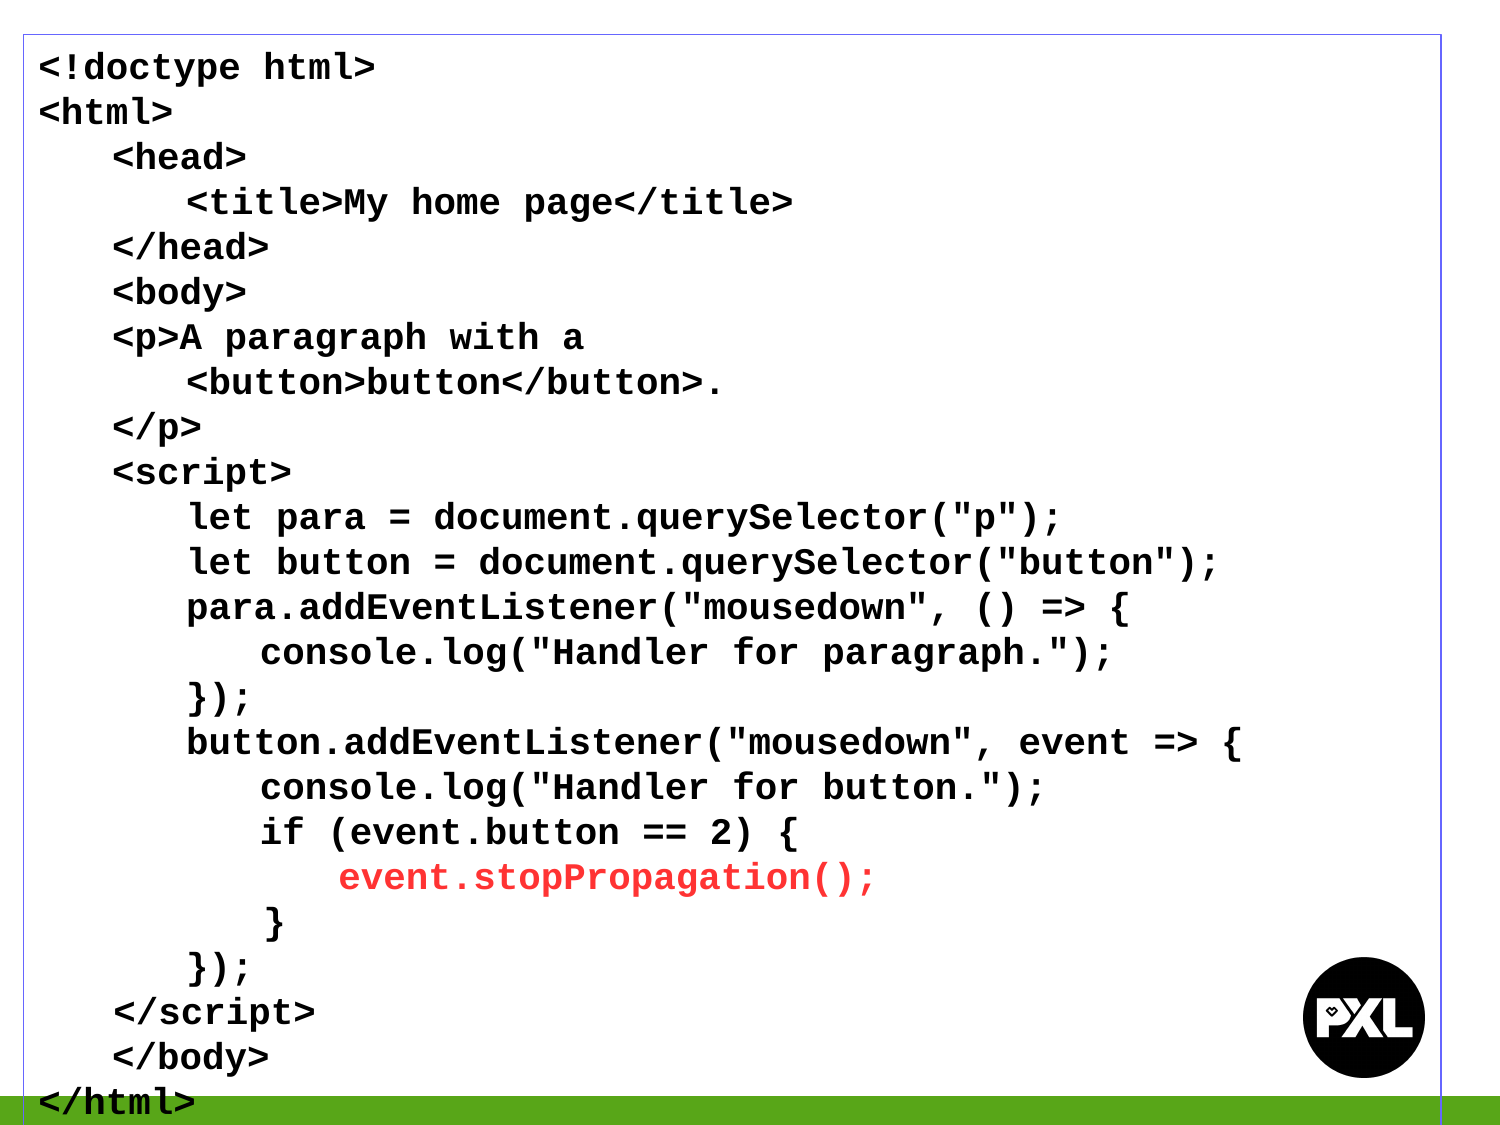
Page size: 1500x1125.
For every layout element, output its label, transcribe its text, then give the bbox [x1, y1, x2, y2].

text_box <!doctype html> <html> <head> <title>My home page</title> </head> <body> <p>A paragraph with a <button>button</button>. </p> <script> let para = document.querySelector("p"); let button = document.querySelector("button"); para.addEventListener("mousedown", () => { console.log("Handler for paragraph."); }); button.addEventListener("mousedown", event => { console.log("Handler for button."); if (event.button == 2) { event.stopPropagation(); } }); </script> </body> </html> [23, 34, 1441, 1125]
